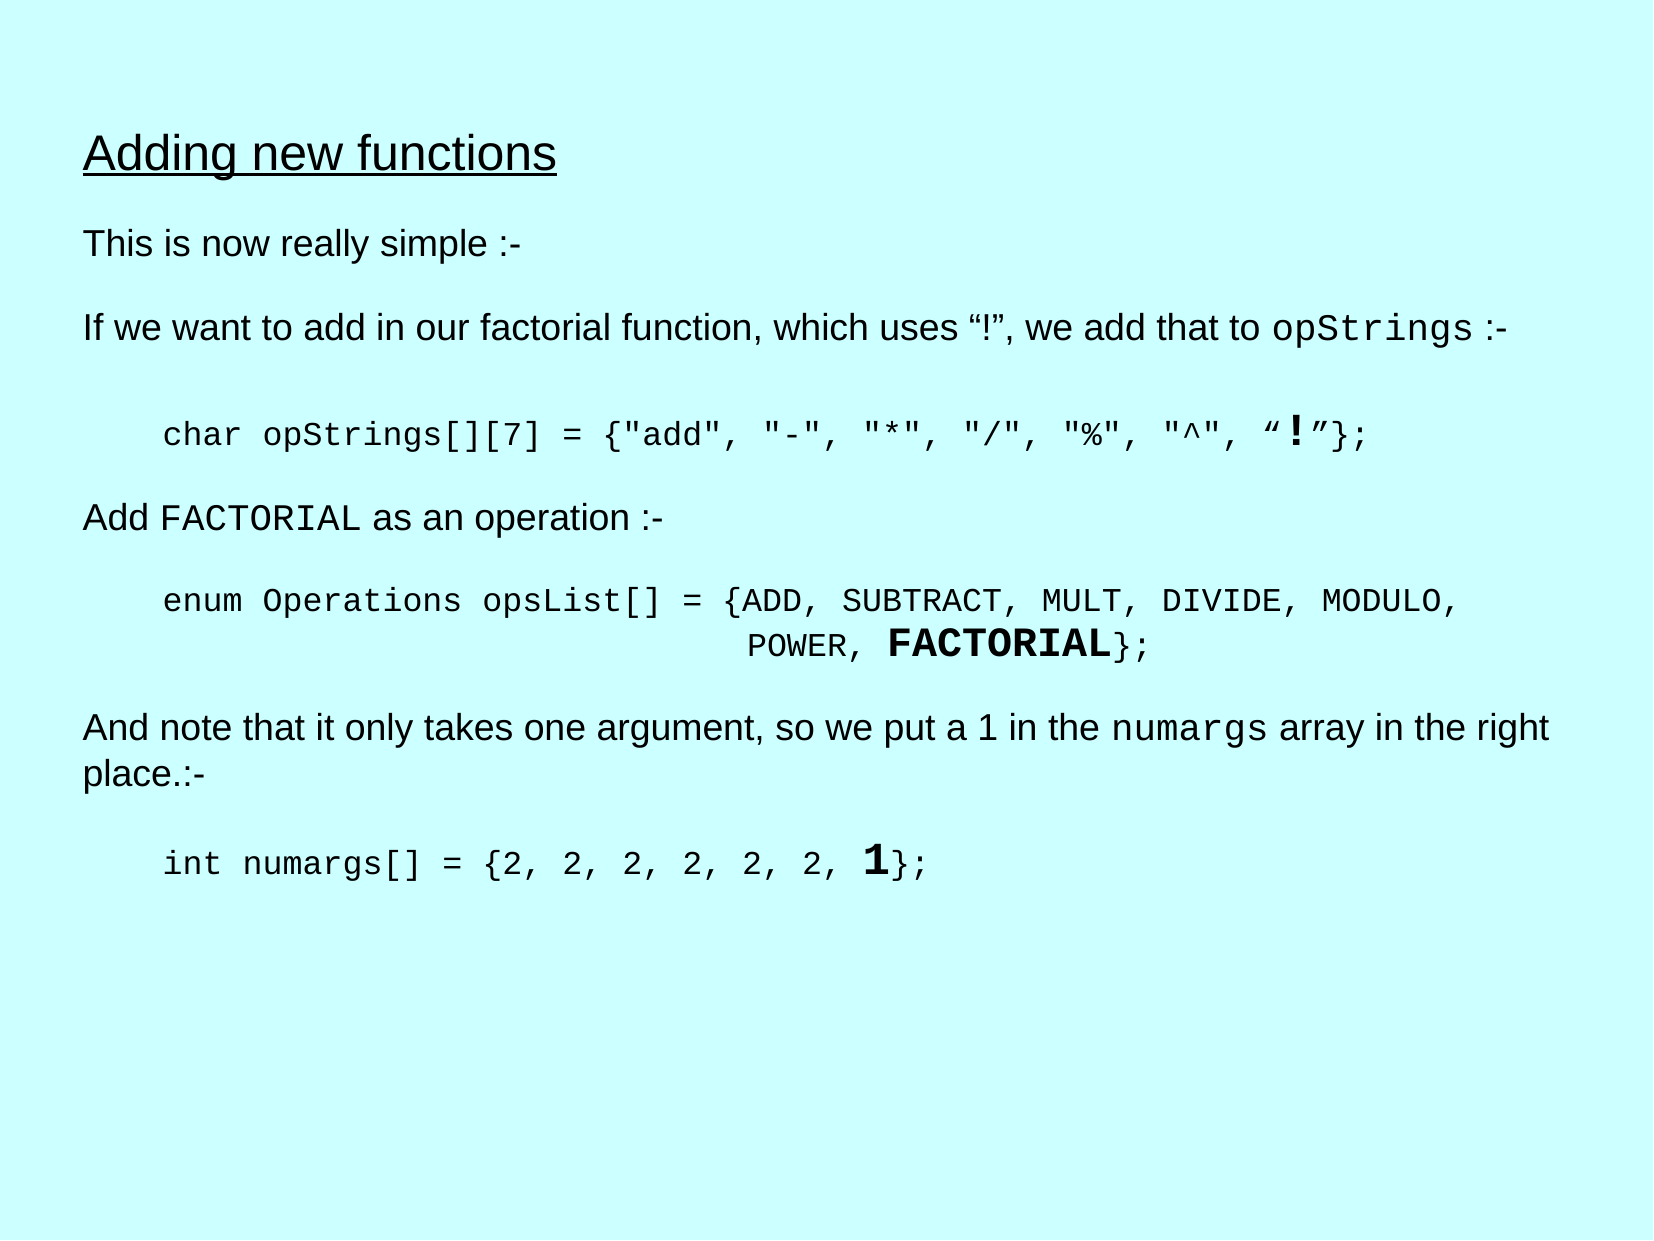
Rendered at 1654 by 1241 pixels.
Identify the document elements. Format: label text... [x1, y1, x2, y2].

subtitle Adding new functions This is now really simple :- If we want to add in our factorial function, which uses “!”, we add that to opStrings :- char opStrings[][7] = {"add", "-", "*", "/", "%", "^", “!”}; Add FACTORIAL as an operation :- enum Operations opsList[] = {ADD, SUBTRACT, MULT, DIVIDE, MODULO, POWER, FACTORIAL}; And note that it only takes one argument, so we put a 1 in the numargs array in the right place.:- int numargs[] = {2, 2, 2, 2, 2, 2, 1}; [82, 82, 1583, 1158]
